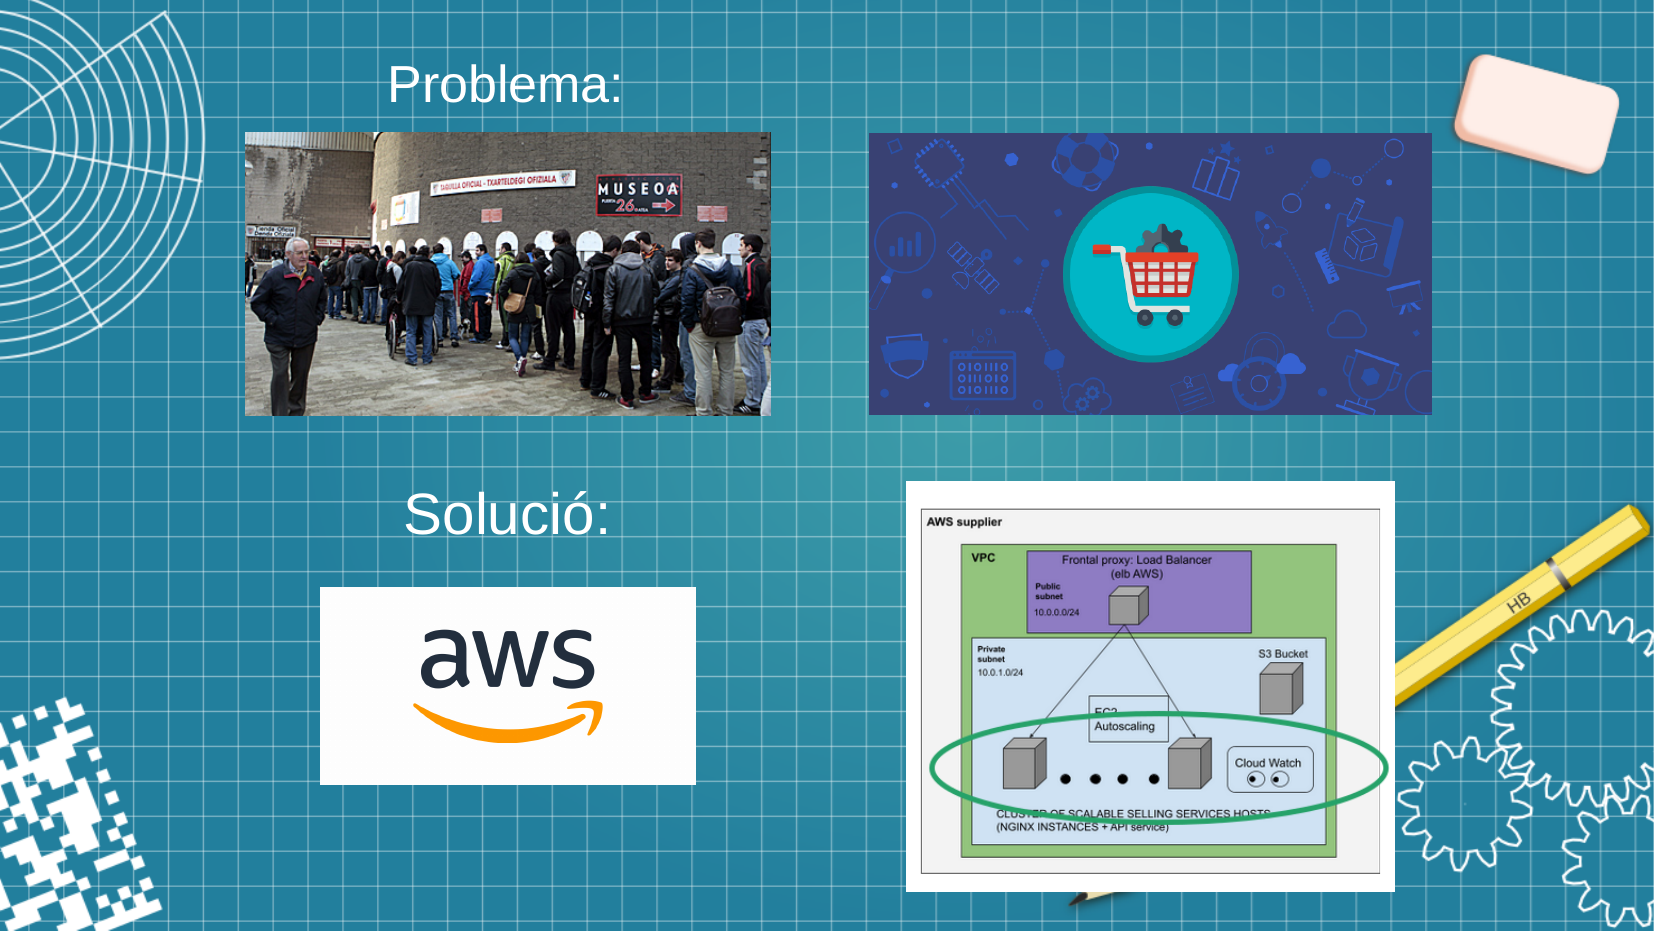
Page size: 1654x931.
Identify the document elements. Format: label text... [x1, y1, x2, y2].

text_box Solució: [359, 469, 656, 550]
text_box Problema: [372, 43, 643, 124]
picture [0, 0, 1654, 931]
